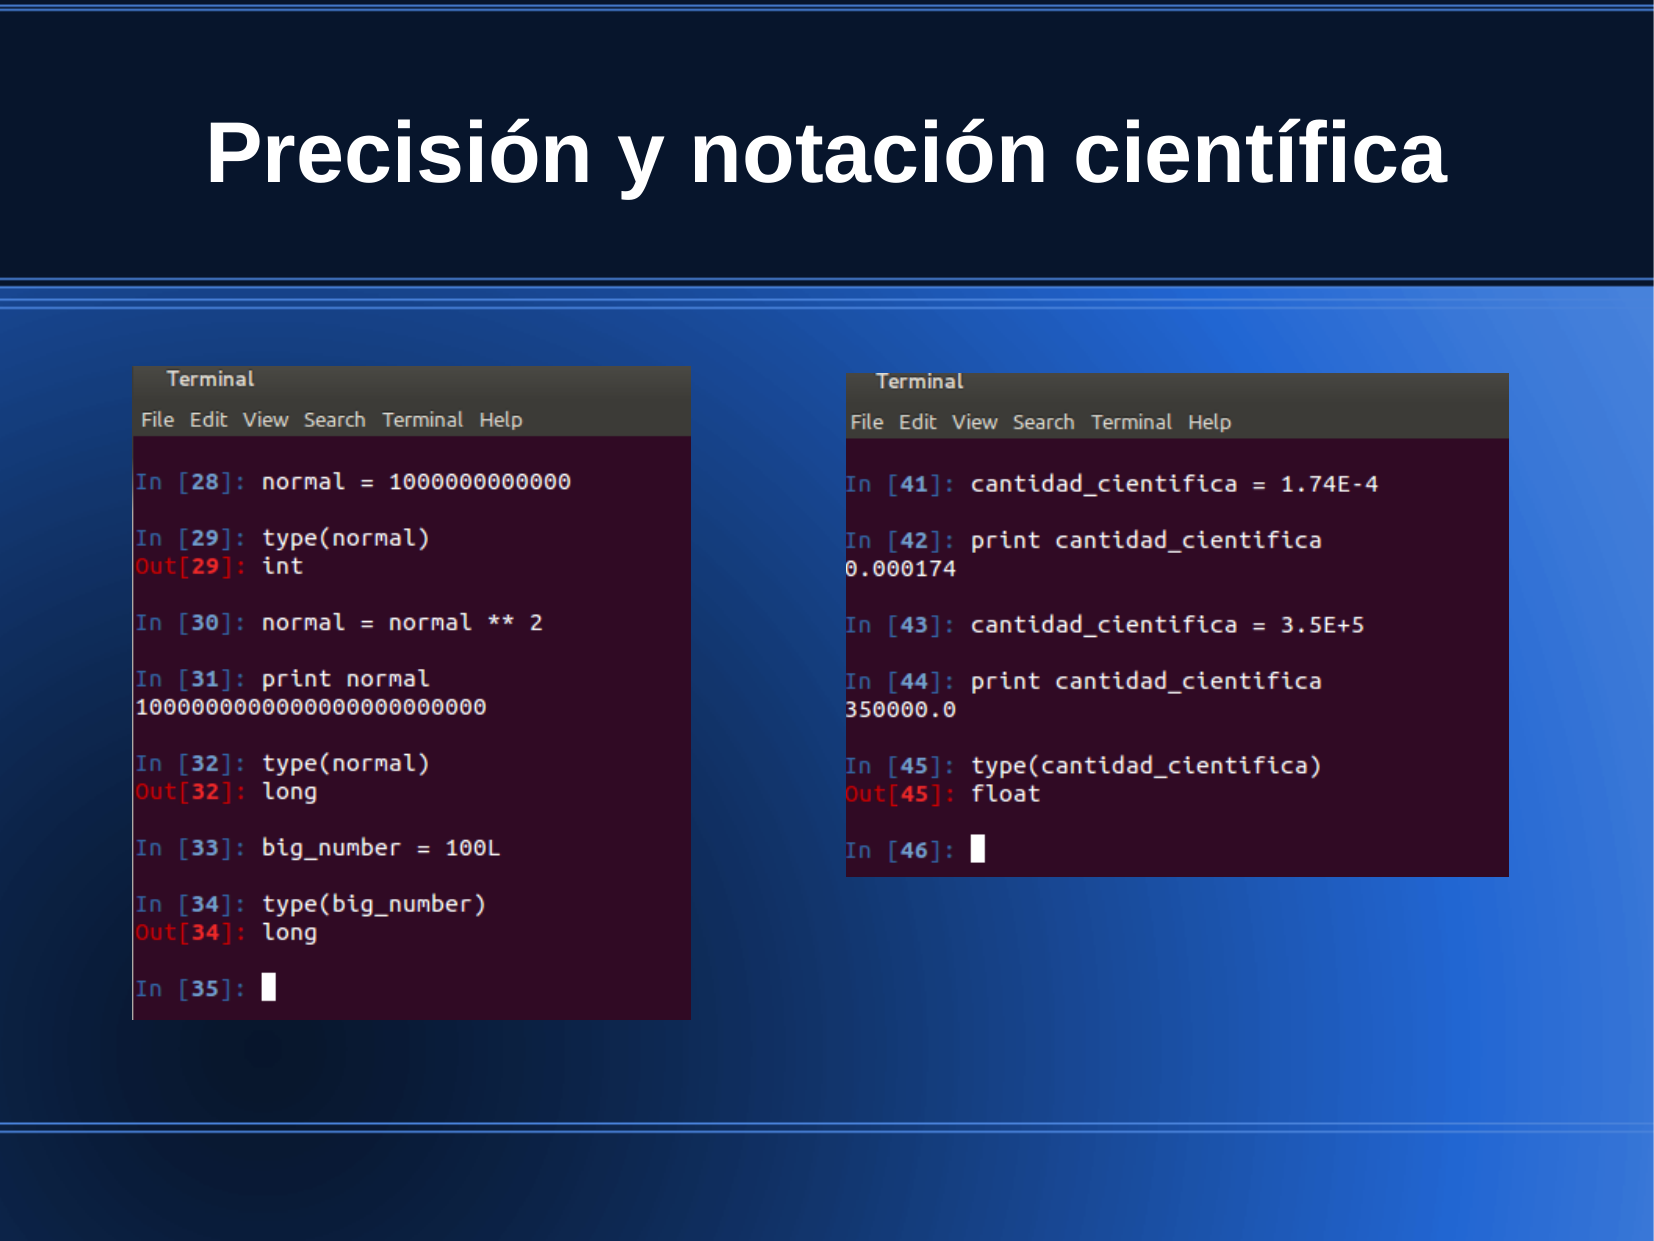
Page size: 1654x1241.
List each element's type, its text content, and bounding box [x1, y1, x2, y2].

picture [0, 0, 1654, 1241]
title Precisión y notación científica [82, 49, 1571, 257]
